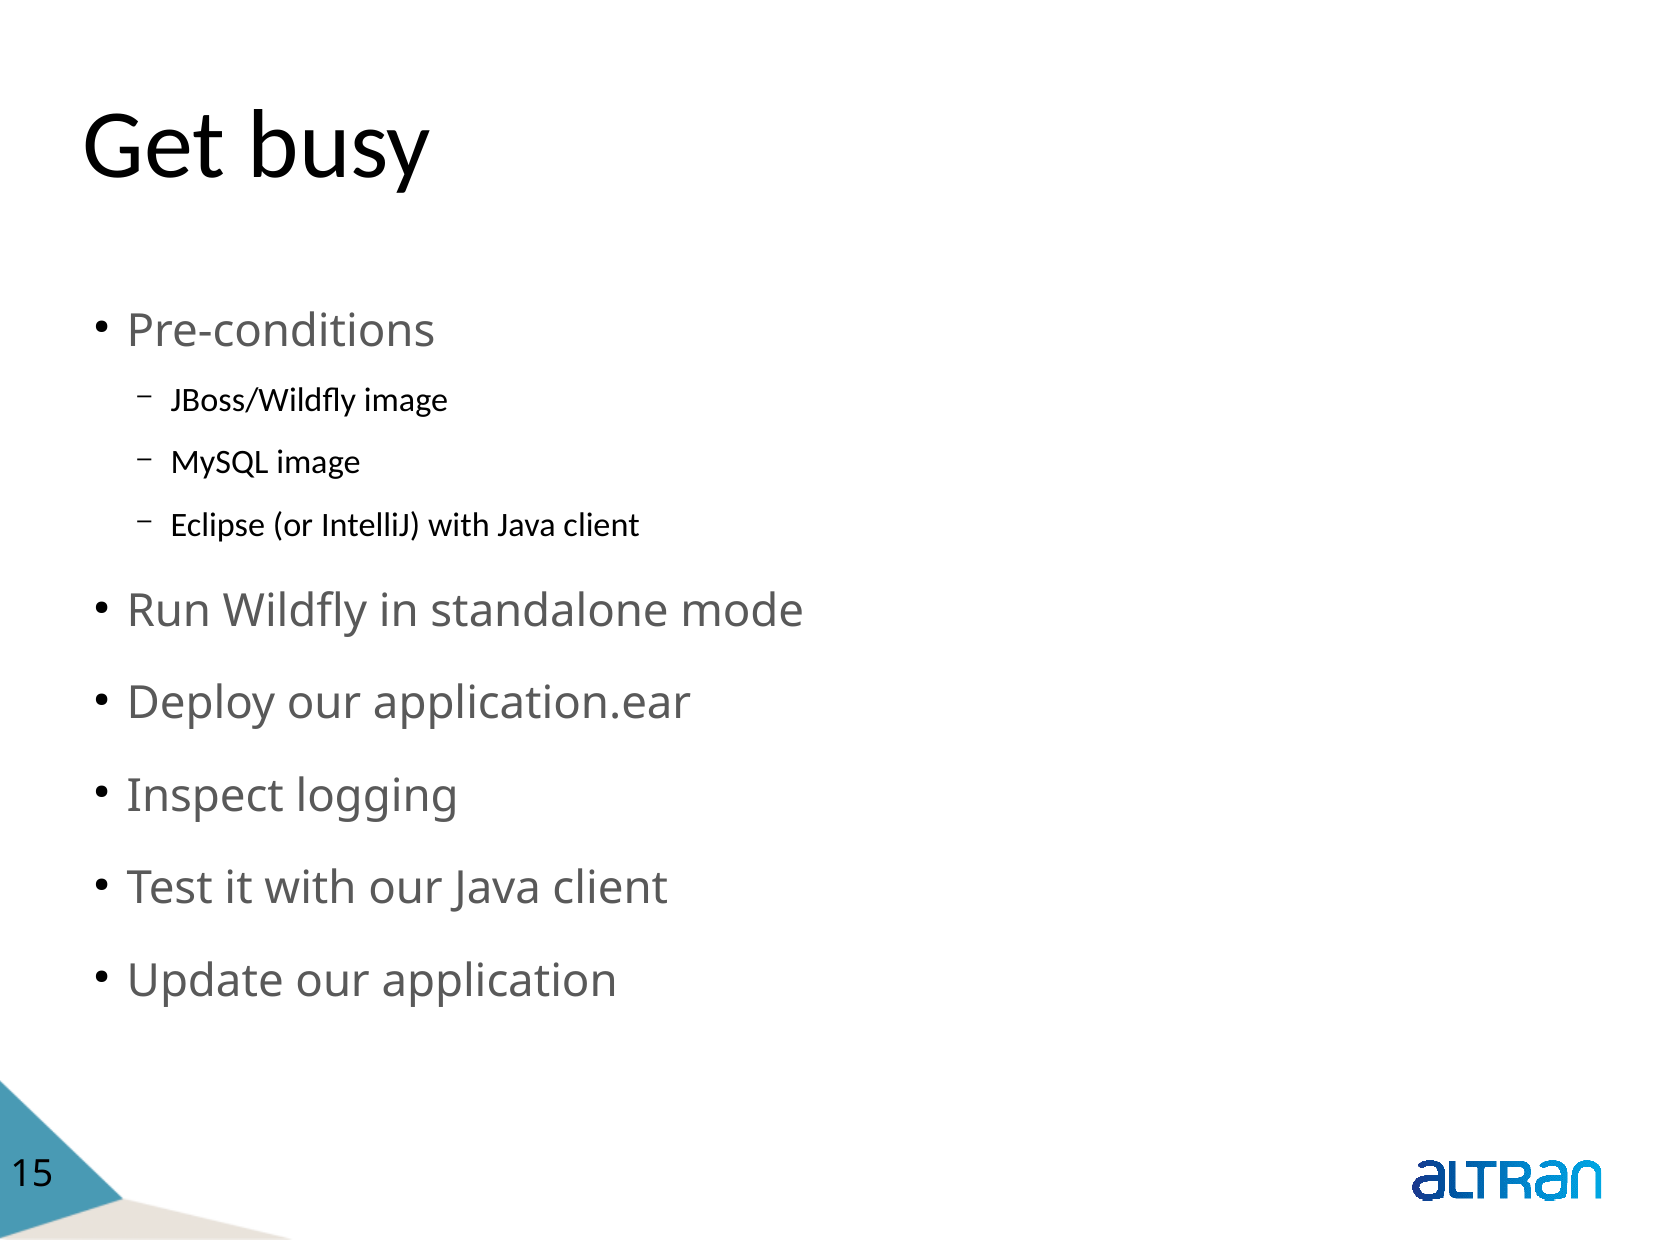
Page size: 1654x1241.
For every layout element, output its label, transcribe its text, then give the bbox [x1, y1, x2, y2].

picture [0, 1072, 316, 1240]
title Get busy [82, 49, 1571, 257]
picture [1543, 1182, 1560, 1193]
picture [1555, 1160, 1602, 1201]
list Pre-conditions JBoss/Wildfly image MySQL image Eclipse (or IntelliJ) with Java client Run Wildfly in standalone mode Deploy our application.ear Inspect logging Test it with our Java client Update our application [82, 290, 1141, 1010]
picture [1412, 1160, 1559, 1201]
picture [1595, 1160, 1602, 1167]
